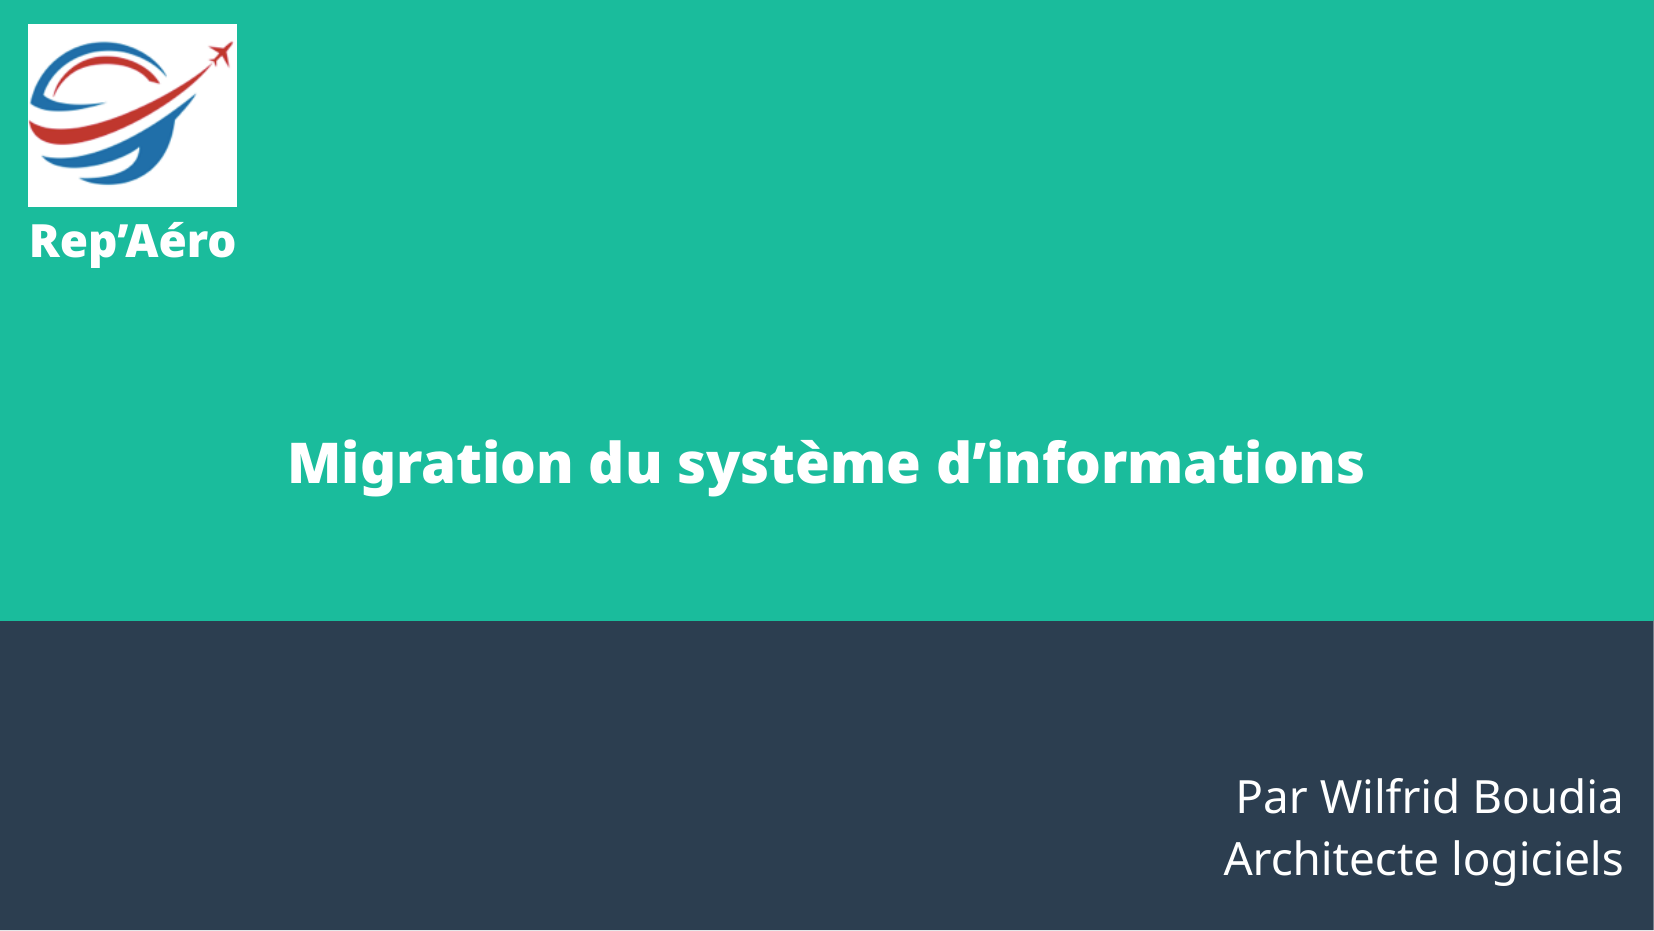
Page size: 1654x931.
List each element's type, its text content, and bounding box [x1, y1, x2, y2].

title Rep’Aéro [0, 177, 266, 325]
title Migration du système d’informations [59, 383, 1595, 502]
picture [28, 24, 237, 207]
subtitle Par Wilfrid Boudia Architecte logiciels [59, 764, 1625, 890]
